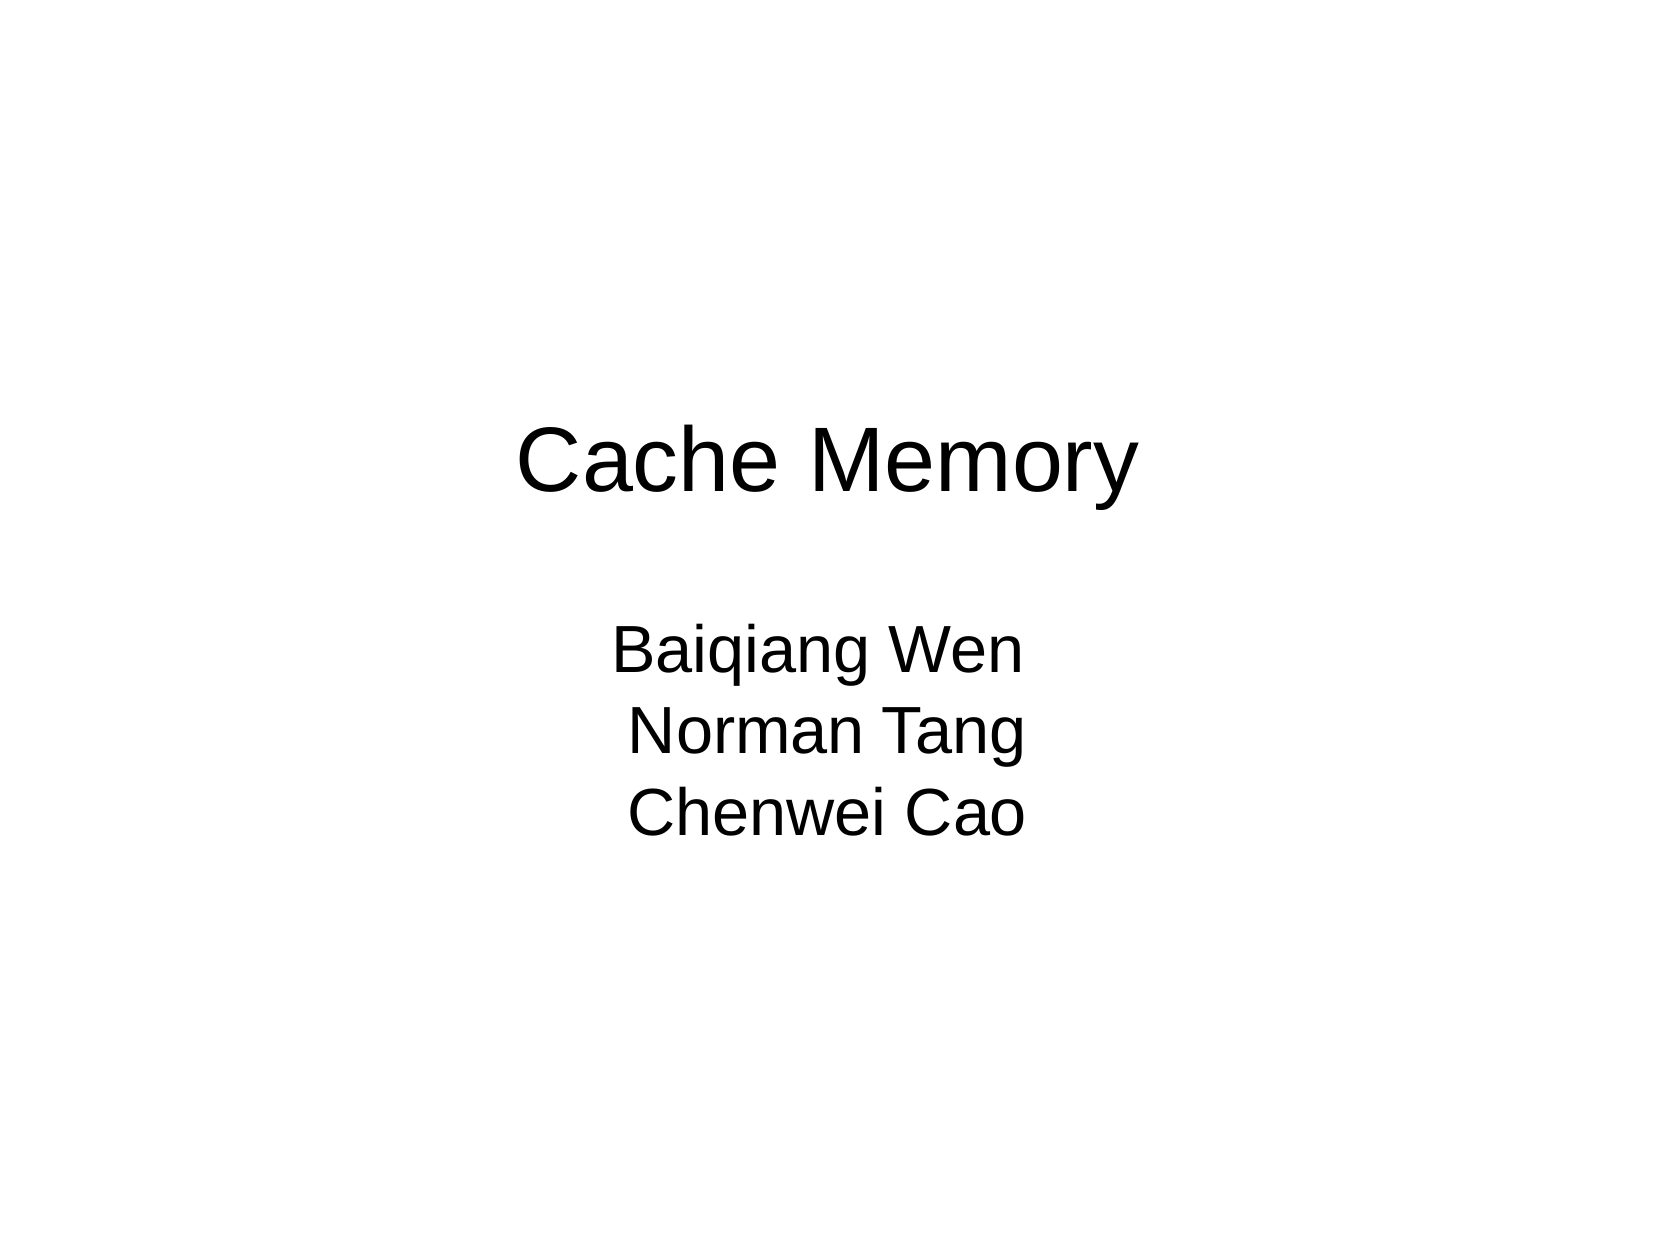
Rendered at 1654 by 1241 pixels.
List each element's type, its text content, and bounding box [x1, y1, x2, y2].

text_box Cache Memory [317, 398, 1337, 511]
text_box Baiqiang Wen Norman Tang Chenwei Cao [474, 605, 1179, 850]
